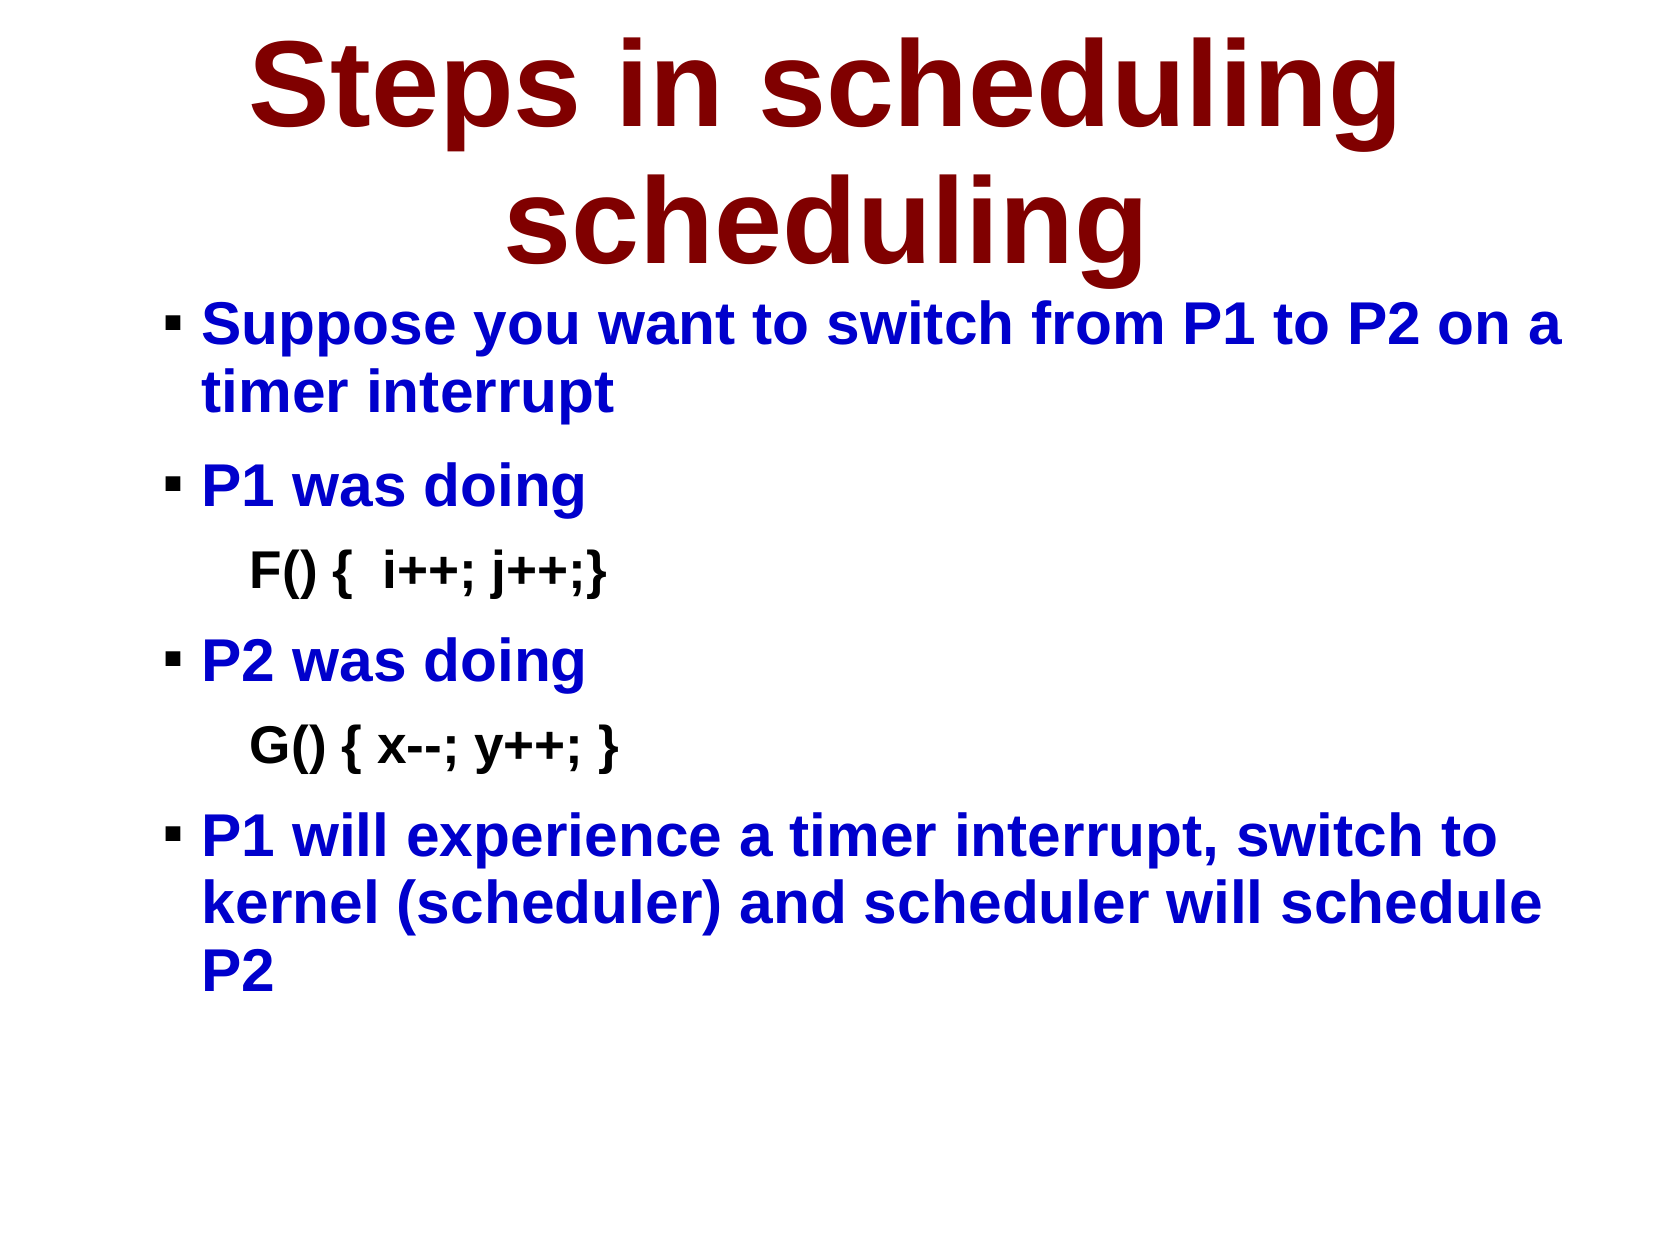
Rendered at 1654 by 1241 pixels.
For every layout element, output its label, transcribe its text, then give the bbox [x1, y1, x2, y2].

list Suppose you want to switch from P1 to P2 on a timer interrupt P1 was doing F() { i++; j++;} P2 was doing G() { x--; y++; } P1 will experience a timer interrupt, switch to kernel (scheduler) and scheduler will schedule P2 [153, 290, 1571, 1010]
title Steps in scheduling scheduling [82, 16, 1571, 290]
